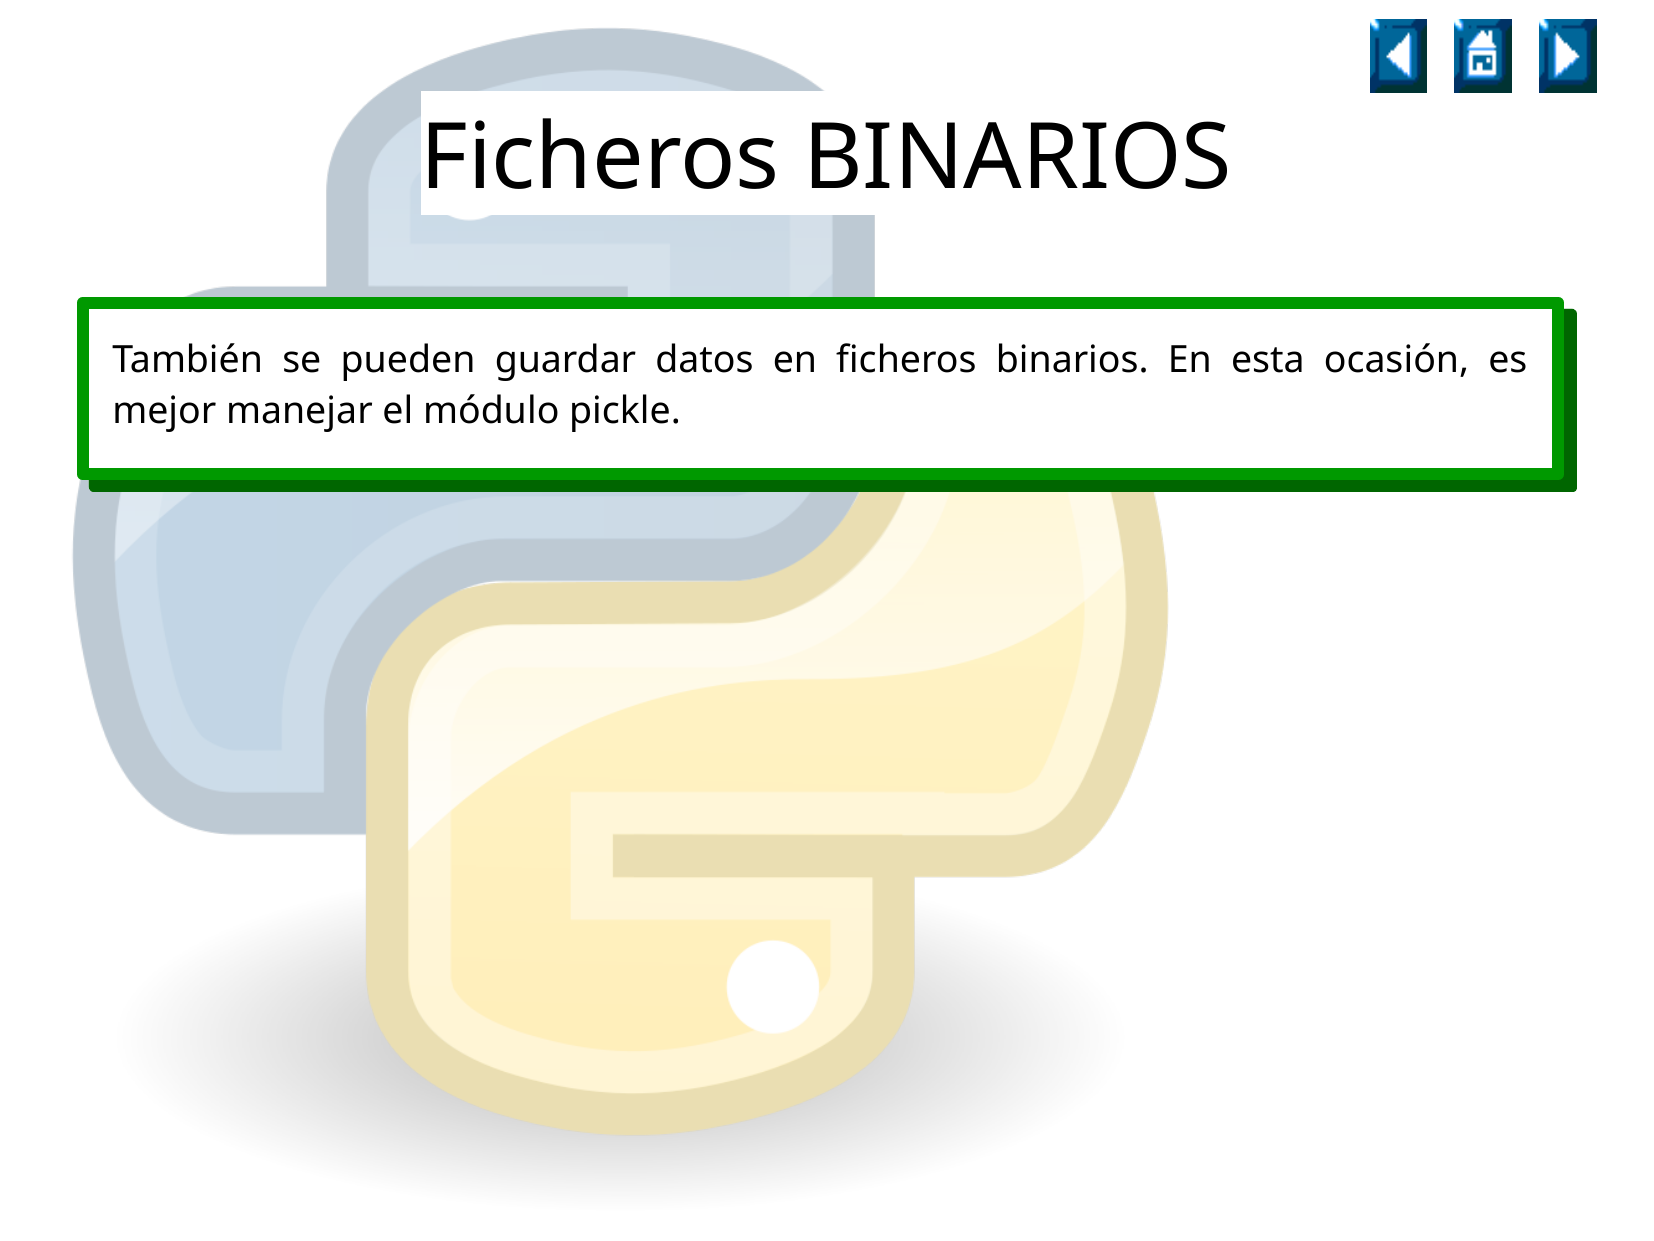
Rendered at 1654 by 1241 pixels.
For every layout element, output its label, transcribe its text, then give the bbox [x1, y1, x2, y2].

title Ficheros BINARIOS [82, 49, 1571, 257]
picture [1554, 33, 1579, 77]
text_box También se pueden guardar datos en ficheros binarios. En esta ocasión, es mejor manejar el módulo pickle. [82, 302, 1559, 475]
picture [1454, 19, 1512, 93]
picture [1370, 19, 1379, 31]
picture [1539, 19, 1597, 93]
picture [1454, 19, 1463, 31]
picture [1370, 19, 1427, 93]
picture [1539, 19, 1548, 31]
